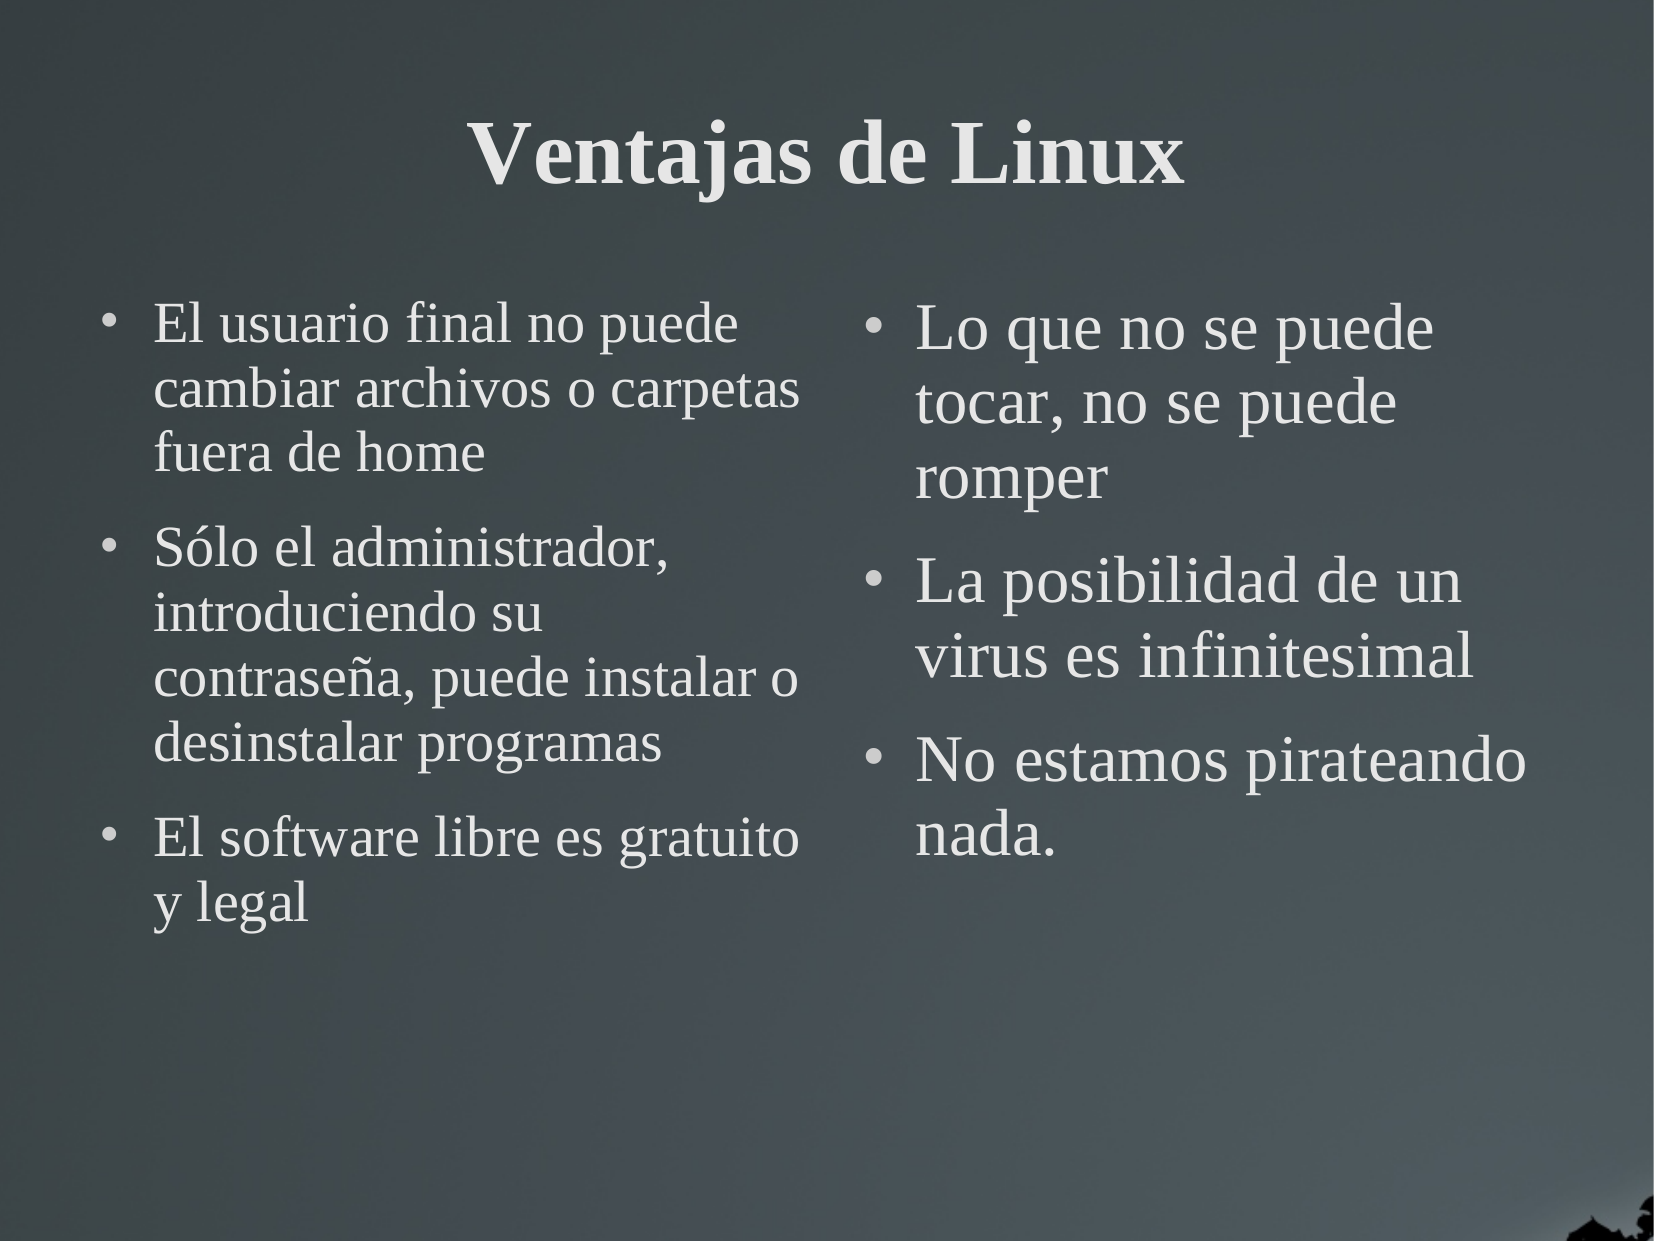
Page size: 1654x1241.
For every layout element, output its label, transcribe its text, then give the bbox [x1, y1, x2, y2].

title Ventajas de Linux [82, 49, 1571, 257]
picture [0, 0, 1654, 1241]
list El usuario final no puede cambiar archivos o carpetas fuera de home Sólo el administrador, introduciendo su contraseña, puede instalar o desinstalar programas El software libre es gratuito y legal [82, 290, 809, 1109]
list Lo que no se puede tocar, no se puede romper La posibilidad de un virus es infinitesimal No estamos pirateando nada. [845, 290, 1572, 1094]
